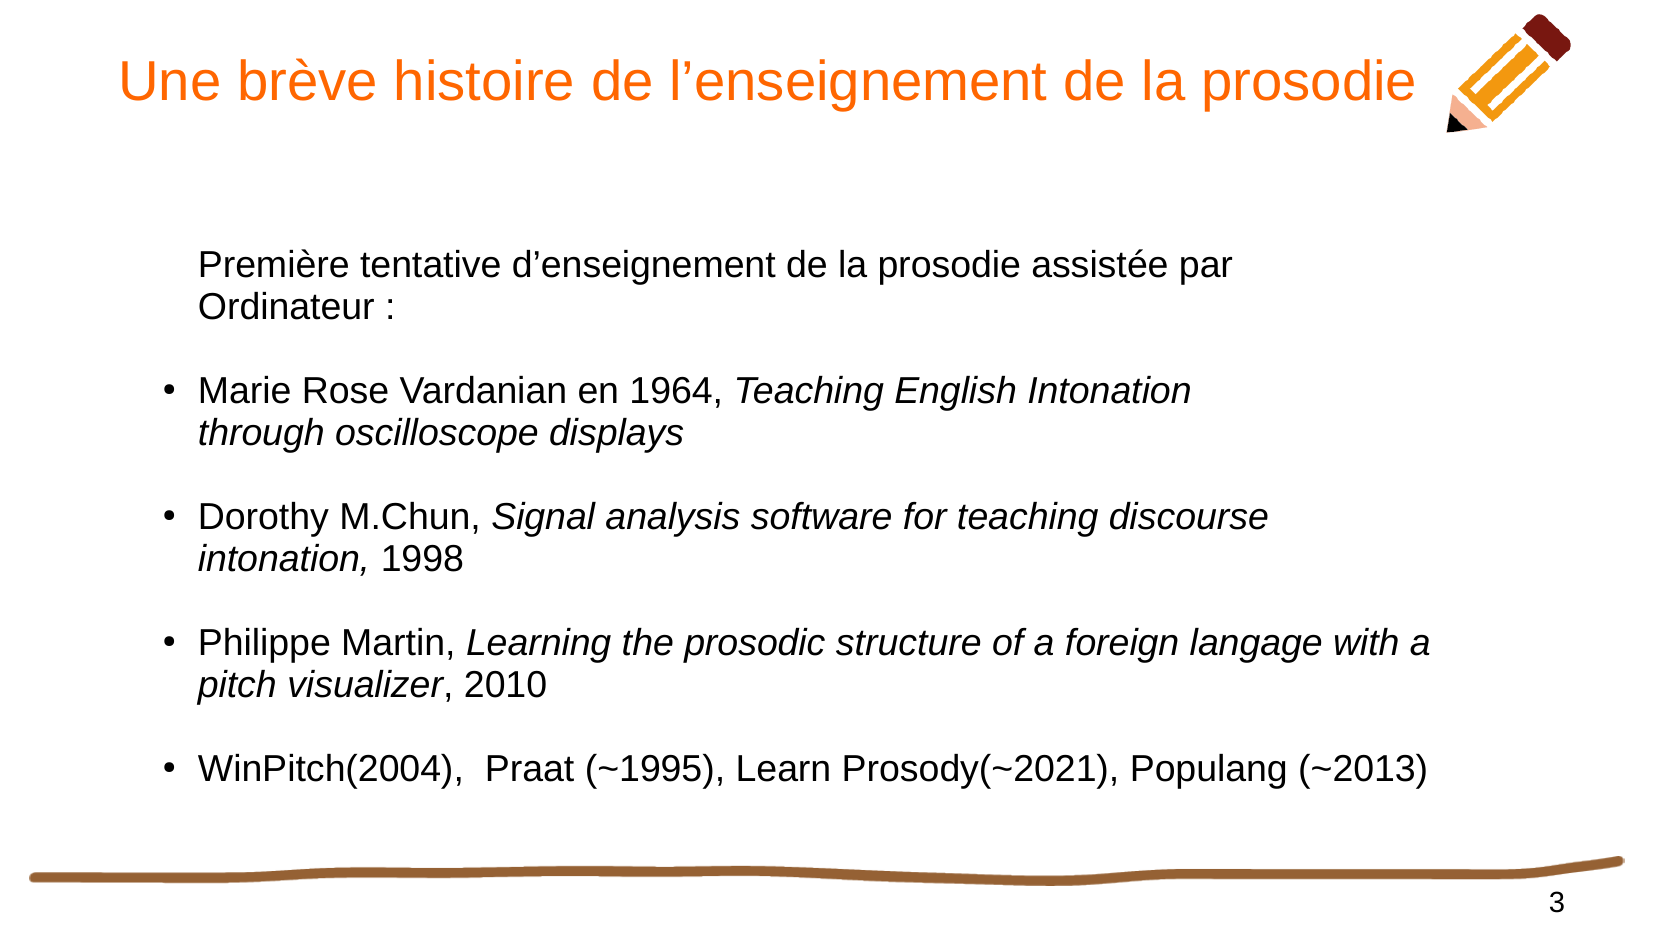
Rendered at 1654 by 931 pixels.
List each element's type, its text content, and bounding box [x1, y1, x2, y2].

picture [29, 856, 1625, 886]
title Une brève histoire de l’enseignement de la prosodie [88, 29, 1447, 133]
picture [1446, 14, 1571, 133]
text_box Première tentative d’enseignement de la prosodie assistée par Ordinateur : Marie Rose Vardanian en 1964, Teaching English Intonation through oscilloscope displays Dorothy M.Chun, Signal analysis software for teaching discourse intonation, 1998 Philippe Martin, Learning the prosodic structure of a foreign langage with a pitch visualizer, 2010 WinPitch(2004), Praat (~1995), Learn Prosody(~2021), Populang (~2013) [147, 236, 1447, 881]
